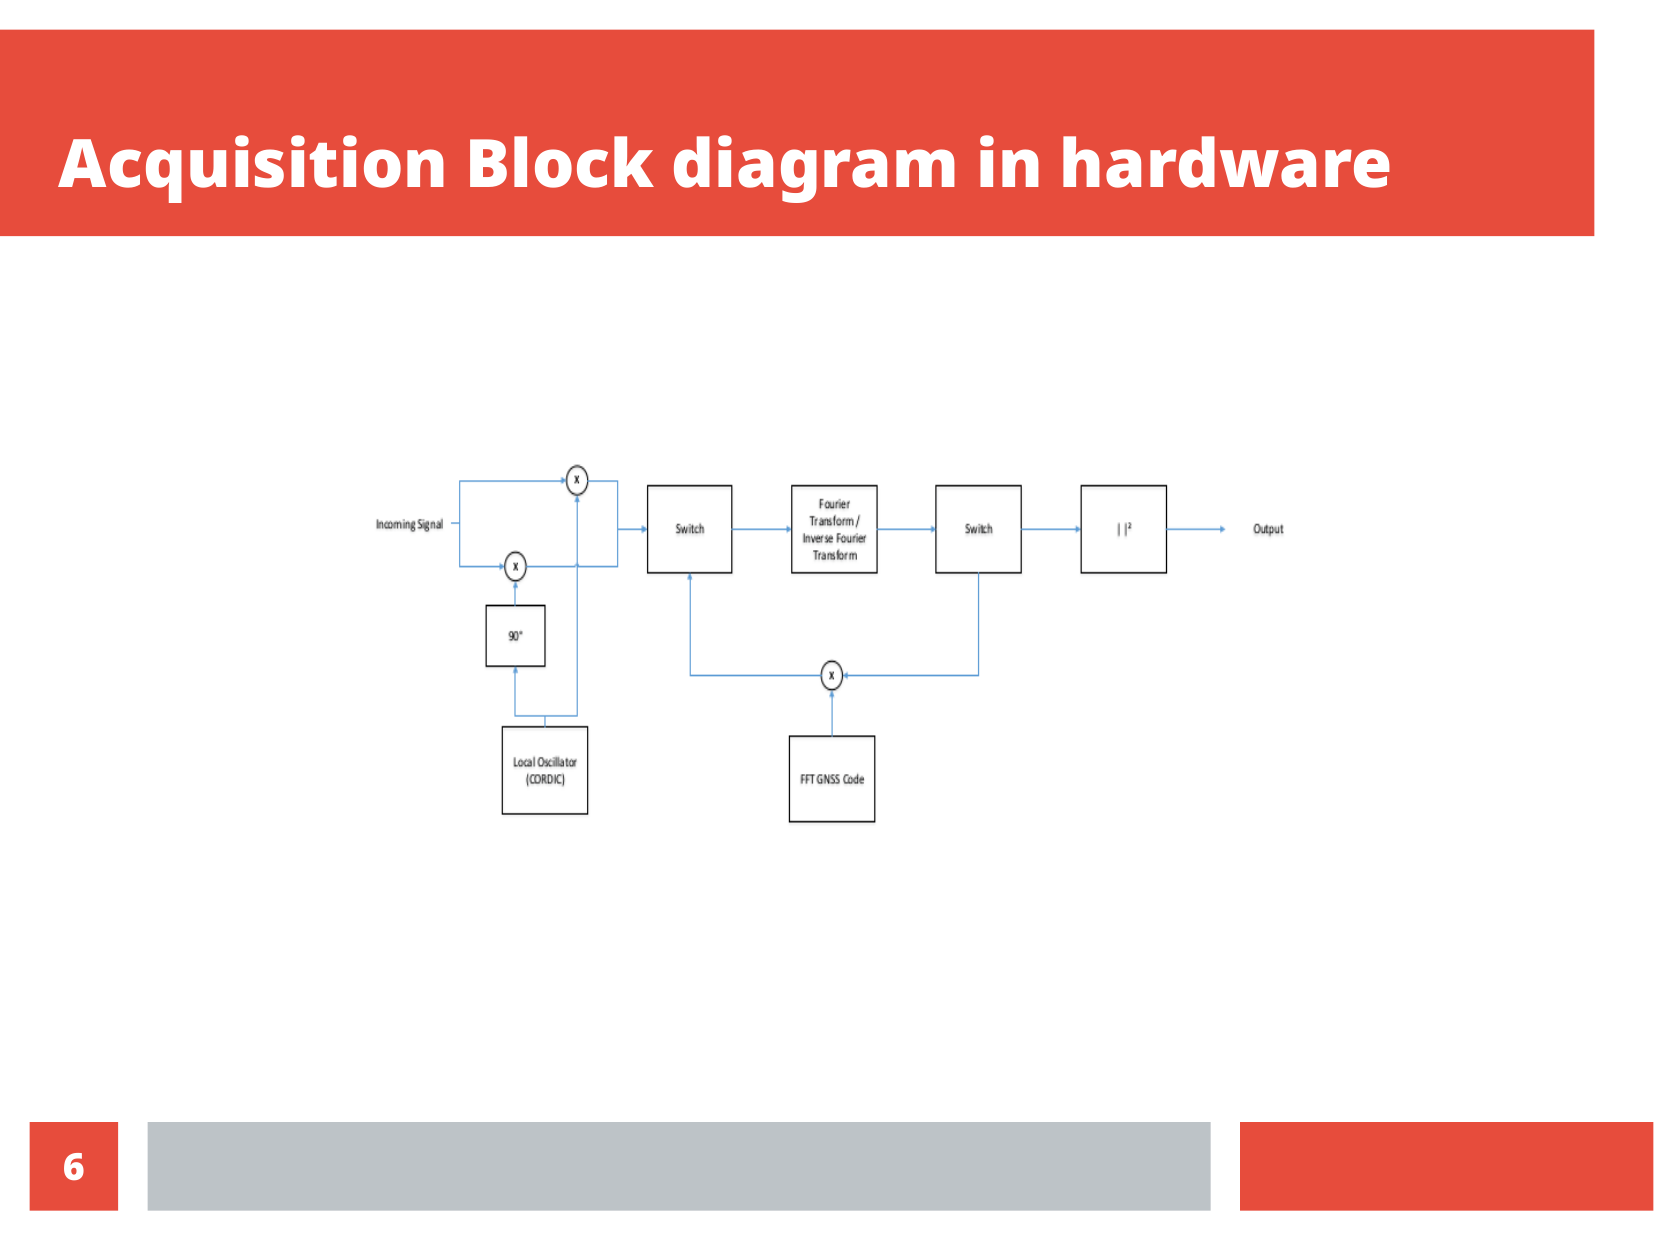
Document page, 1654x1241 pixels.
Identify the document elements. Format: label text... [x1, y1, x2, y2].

title Acquisition Block diagram in hardware [59, 59, 1595, 207]
picture [59, 269, 1565, 886]
